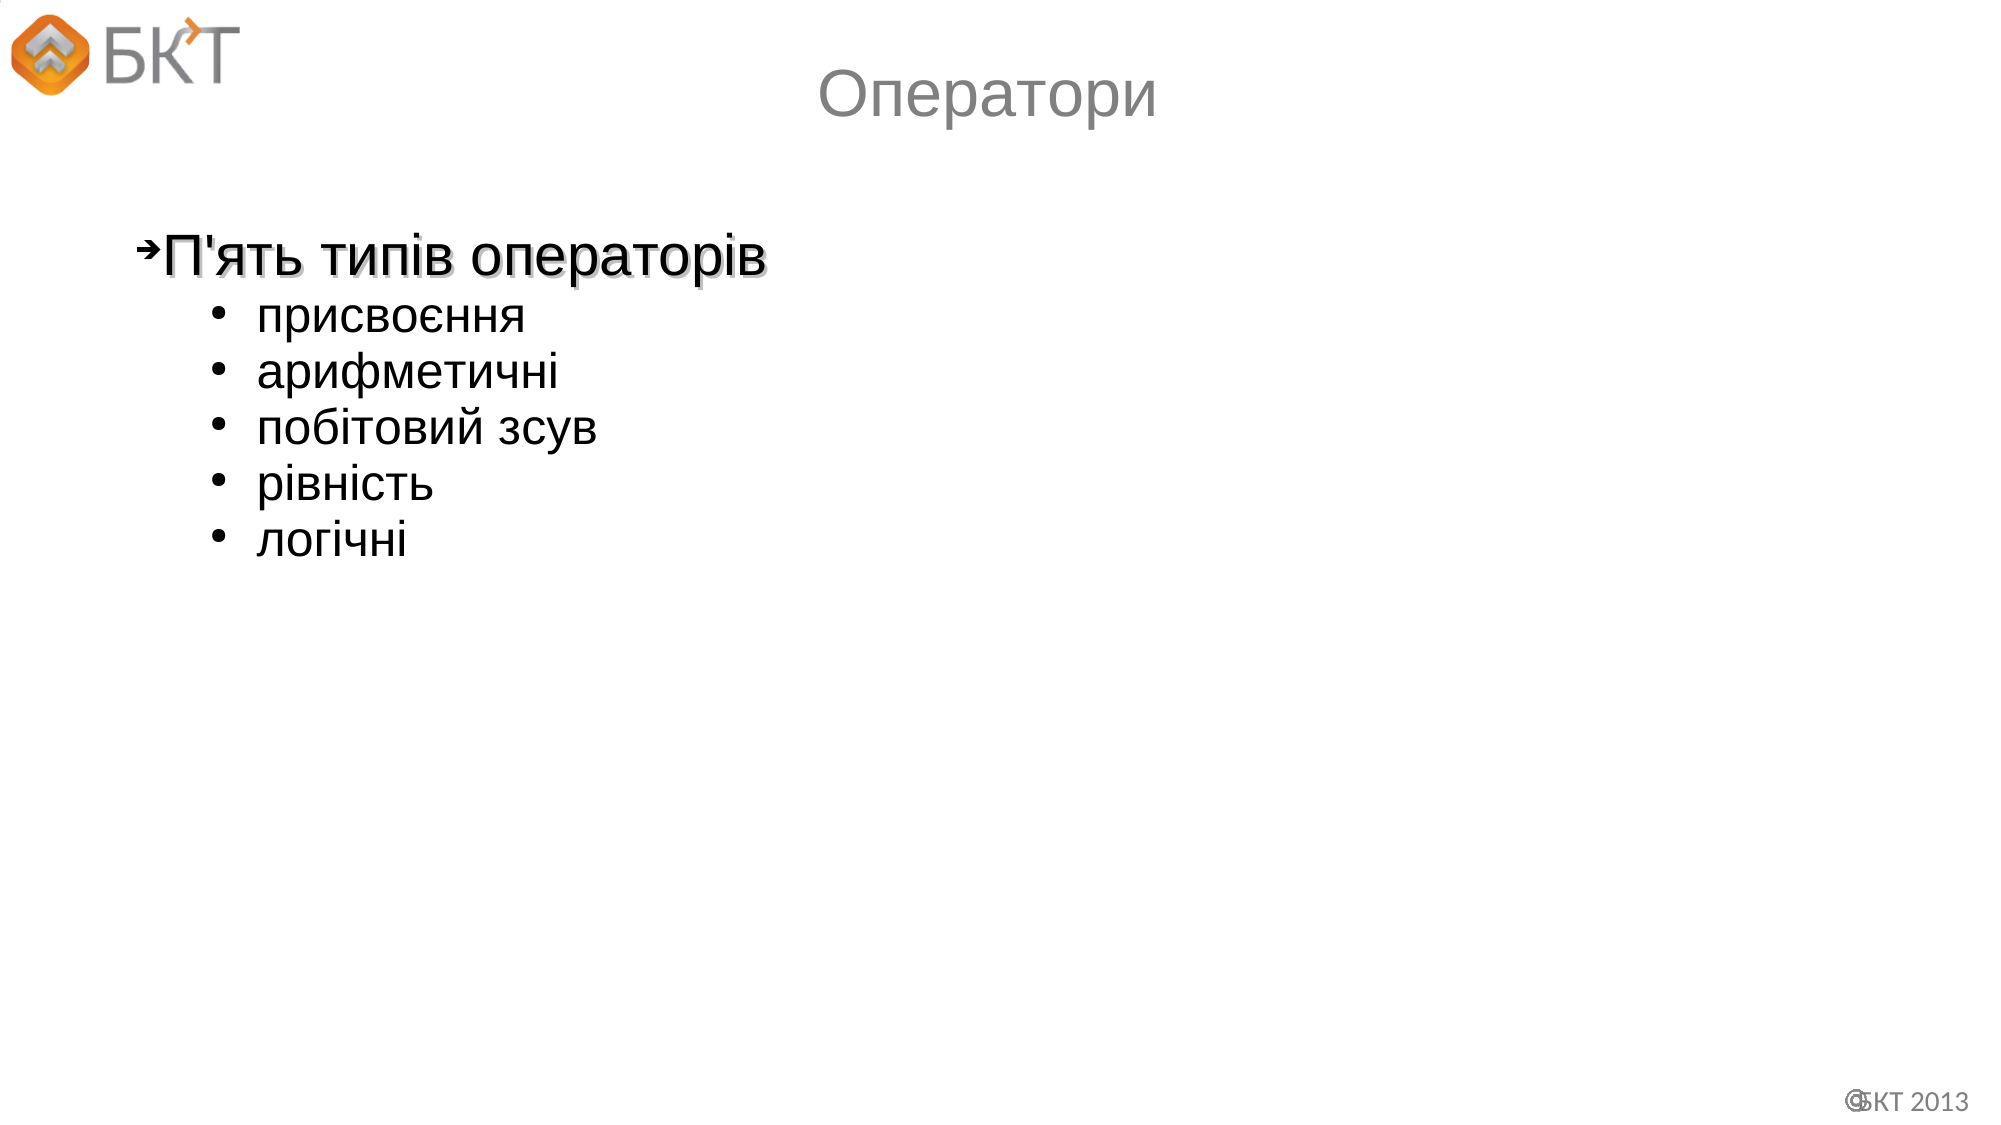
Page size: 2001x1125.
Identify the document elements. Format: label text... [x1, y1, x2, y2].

text_box Оператори [750, 45, 1227, 135]
text_box П'ять типів операторів присвоєння арифметичні побітовий зсув рівність логічні [120, 215, 1186, 781]
picture [4, 9, 250, 97]
picture [1845, 1084, 1867, 1116]
